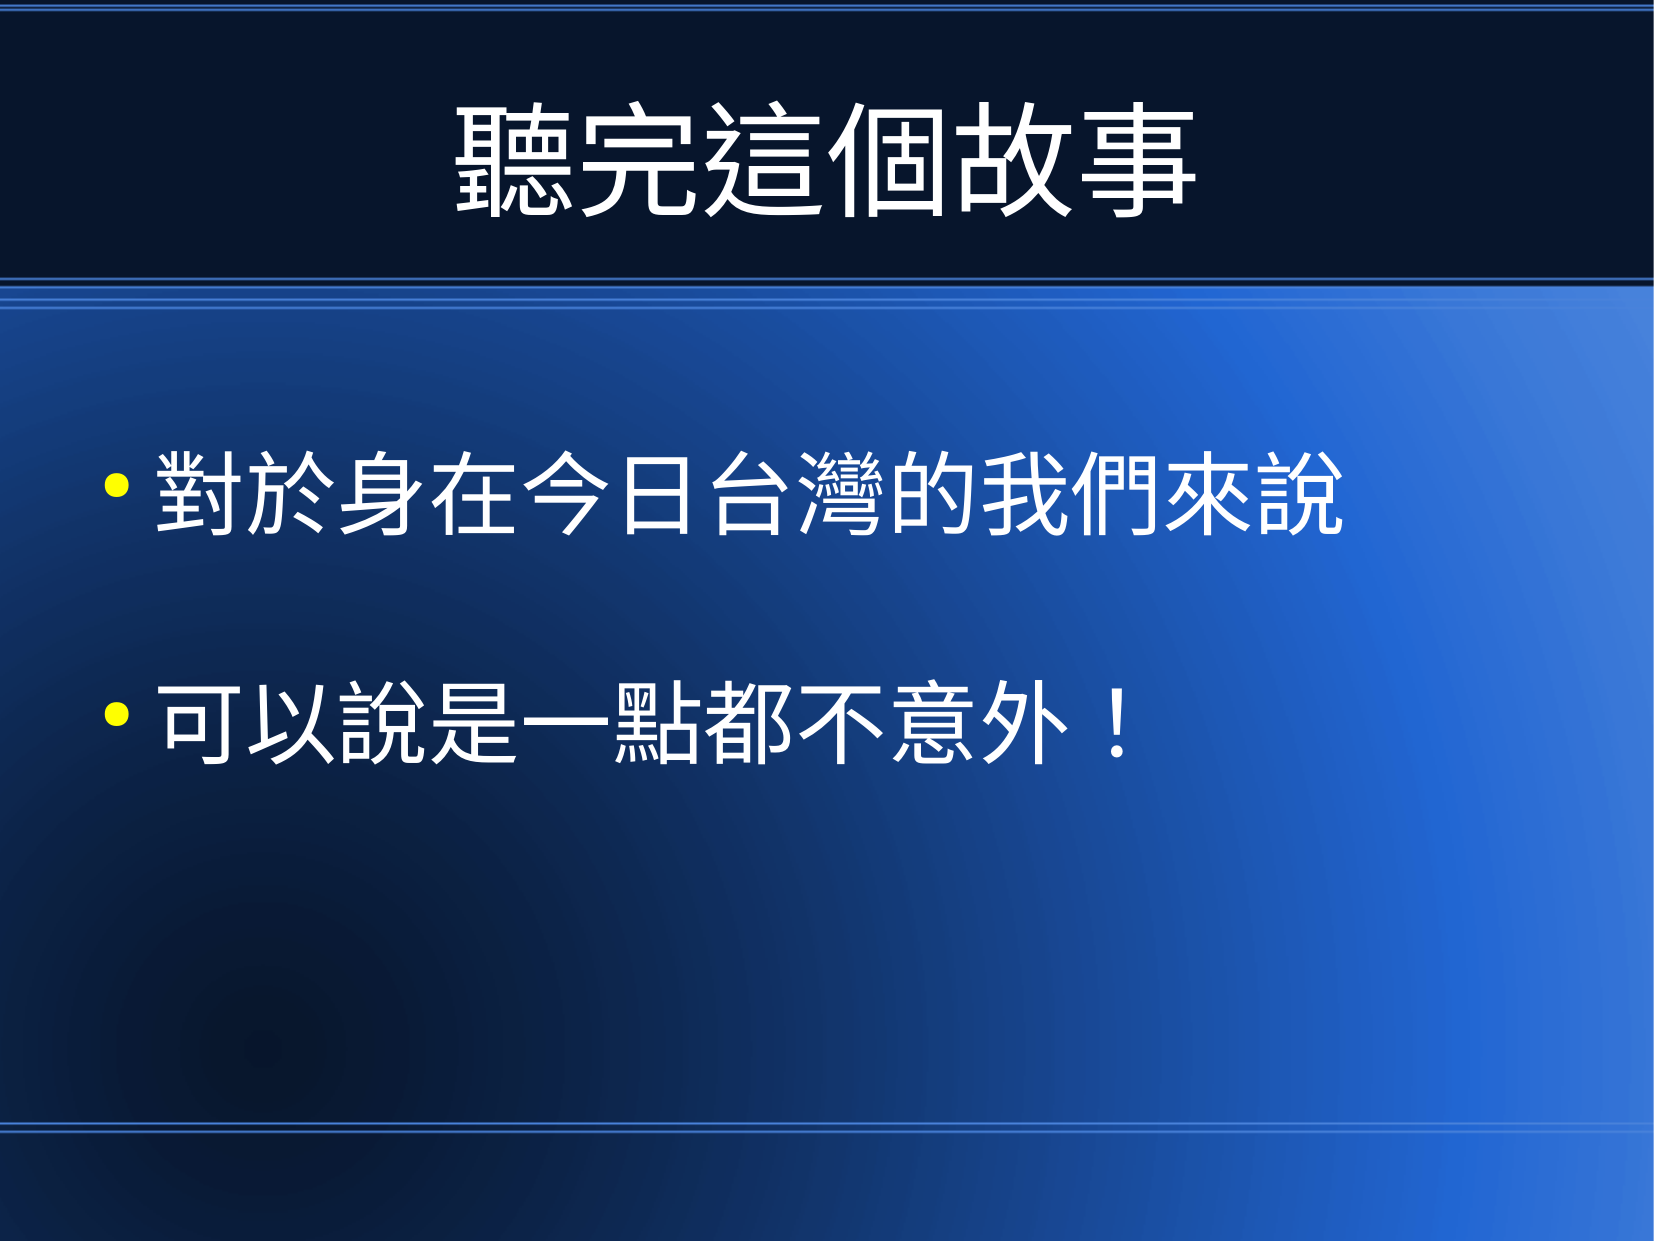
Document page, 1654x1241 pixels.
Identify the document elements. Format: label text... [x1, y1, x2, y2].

title 聽完這個故事 [82, 49, 1571, 257]
list 對於身在今日台灣的我們來說 可以說是一點都不意外！ [82, 355, 1571, 1241]
picture [0, 0, 1654, 1241]
